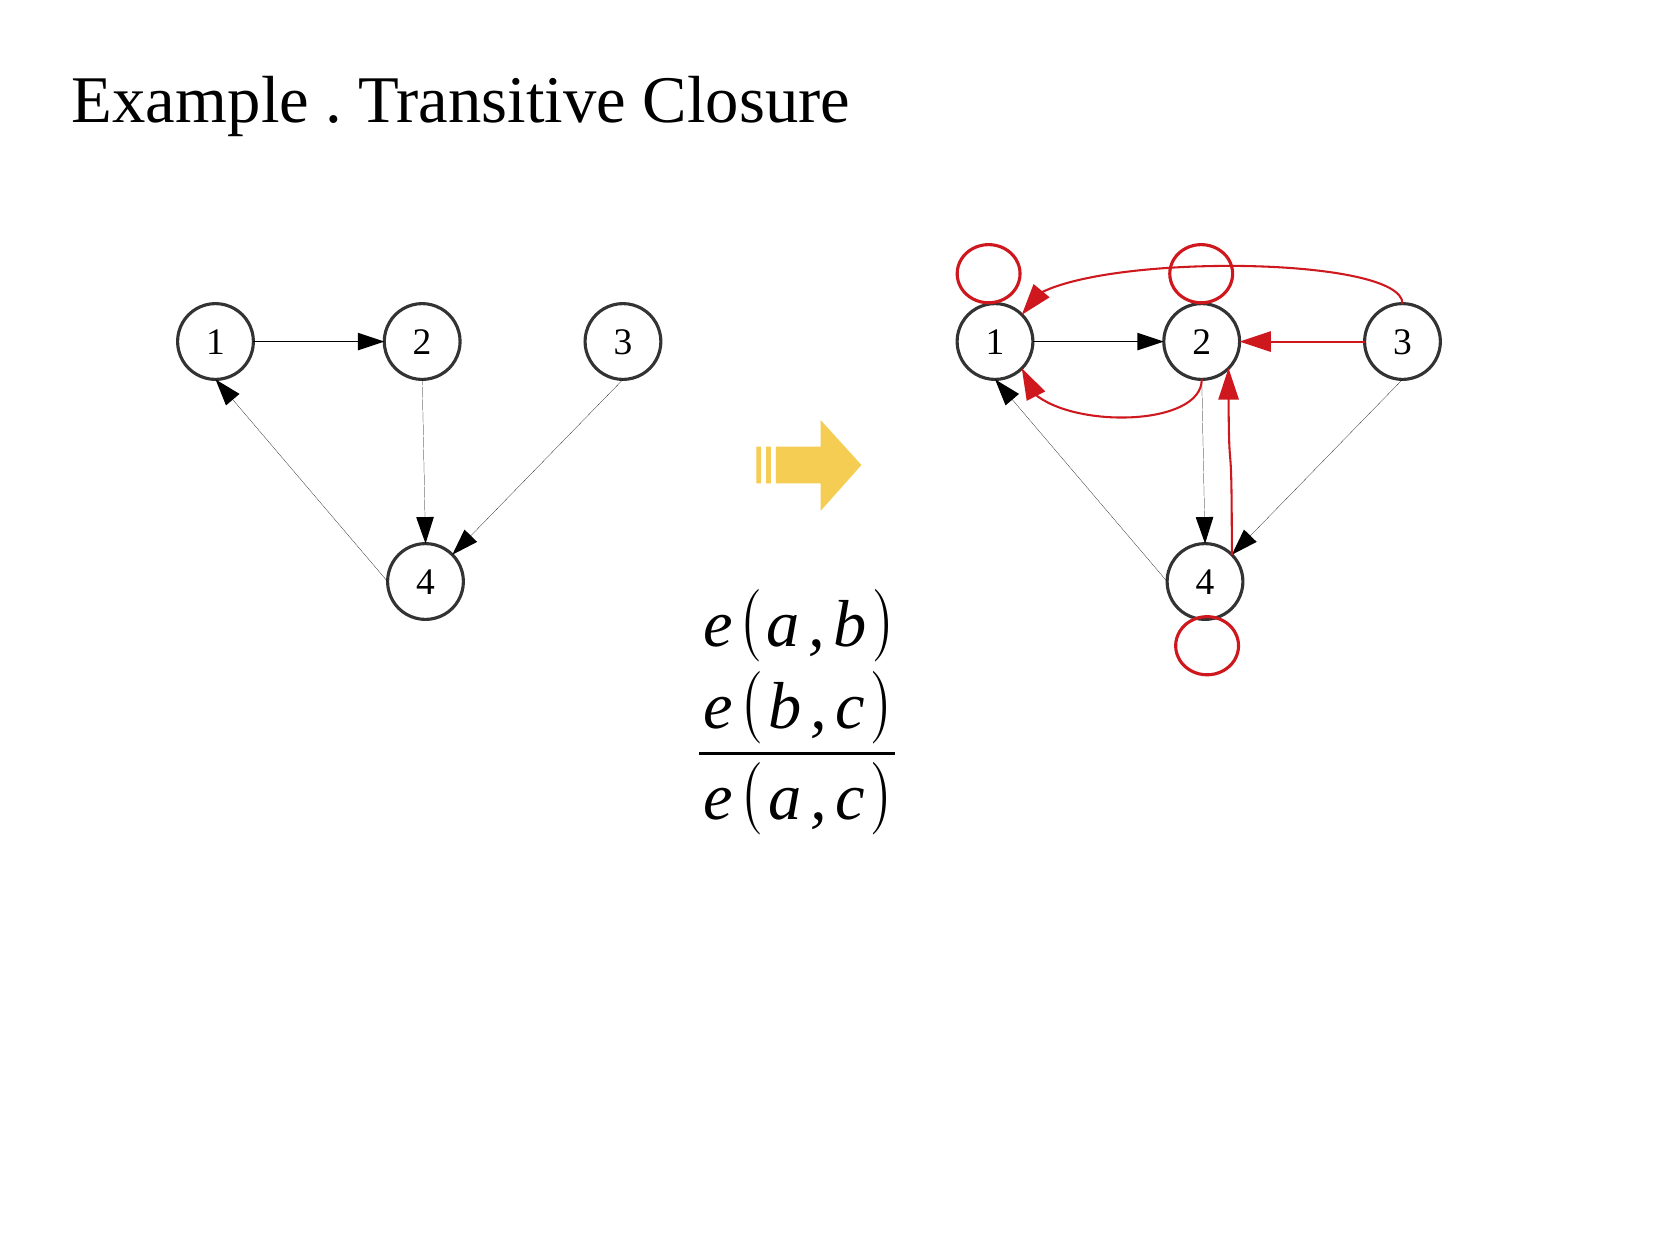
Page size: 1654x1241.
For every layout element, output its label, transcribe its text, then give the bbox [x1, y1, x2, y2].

text_box 1 [957, 303, 1033, 380]
title Example . Transitive Closure [71, 49, 1561, 151]
text_box [766, 446, 771, 484]
text_box [775, 420, 862, 511]
text_box 2 [1163, 304, 1240, 380]
text_box [756, 446, 762, 484]
text_box 4 [1167, 543, 1243, 618]
text_box 3 [585, 303, 661, 380]
text_box 1 [177, 303, 254, 380]
text_box 3 [1364, 303, 1441, 380]
text_box 4 [387, 543, 464, 620]
chart [690, 585, 904, 839]
text_box 2 [384, 303, 461, 380]
